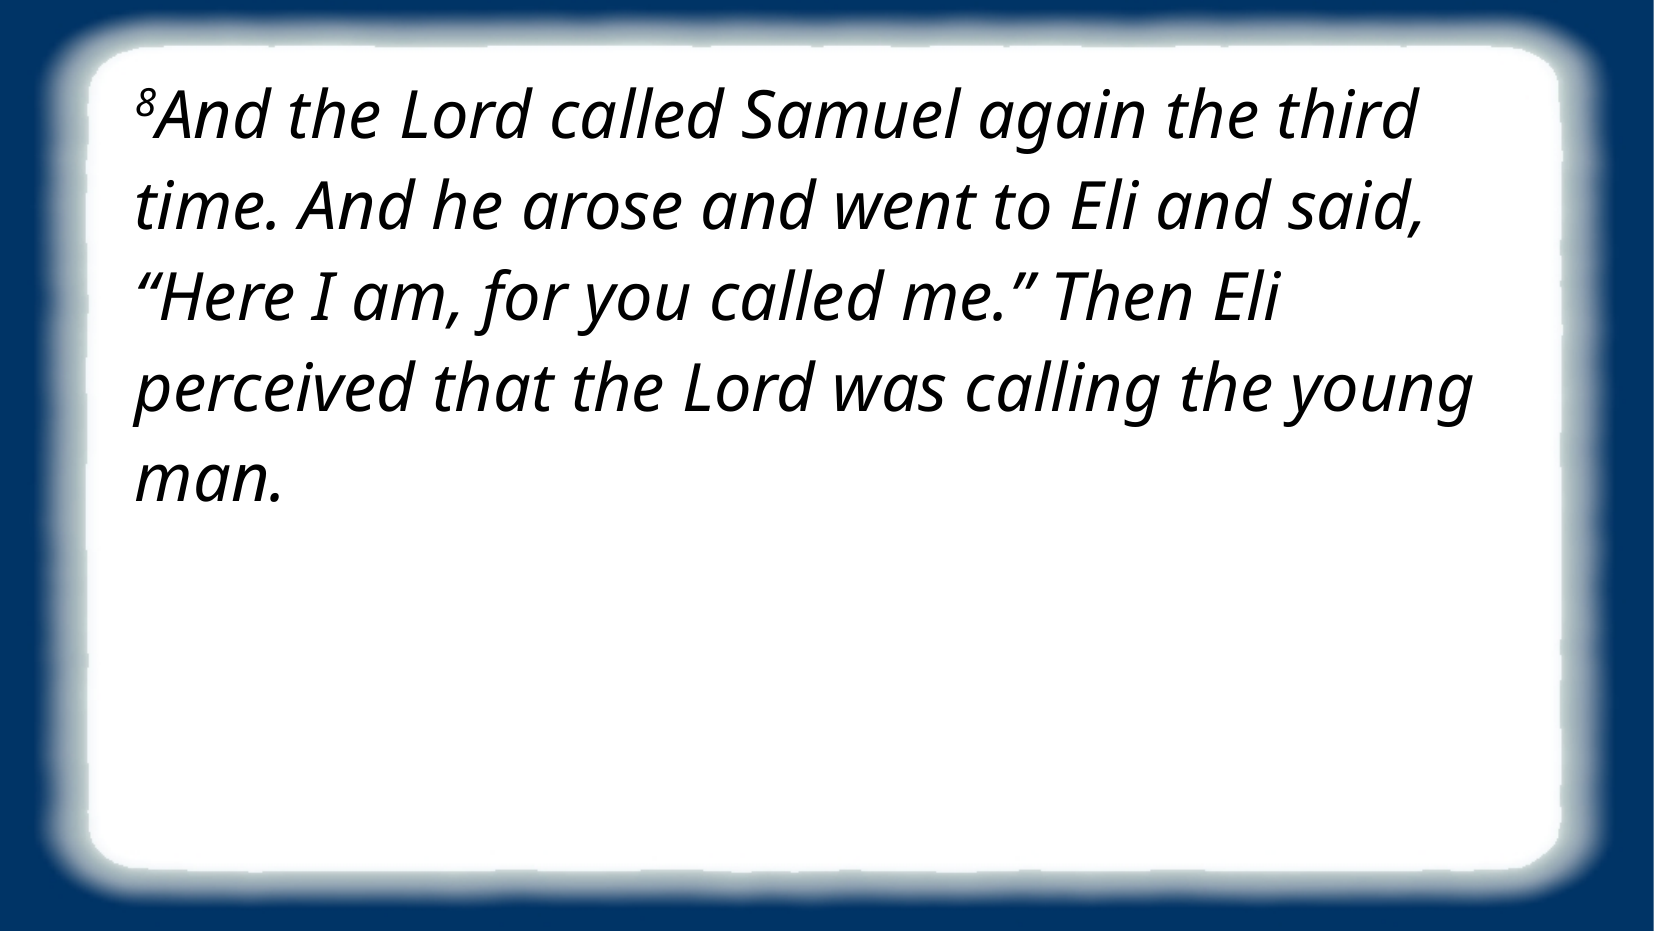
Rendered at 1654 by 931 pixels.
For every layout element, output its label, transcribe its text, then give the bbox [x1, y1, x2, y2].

picture [0, 0, 1654, 931]
text_box 8And the Lord called Samuel again the third time. And he arose and went to Eli and said, “Here I am, for you called me.” Then Eli perceived that the Lord was calling the young man. [120, 60, 1531, 519]
